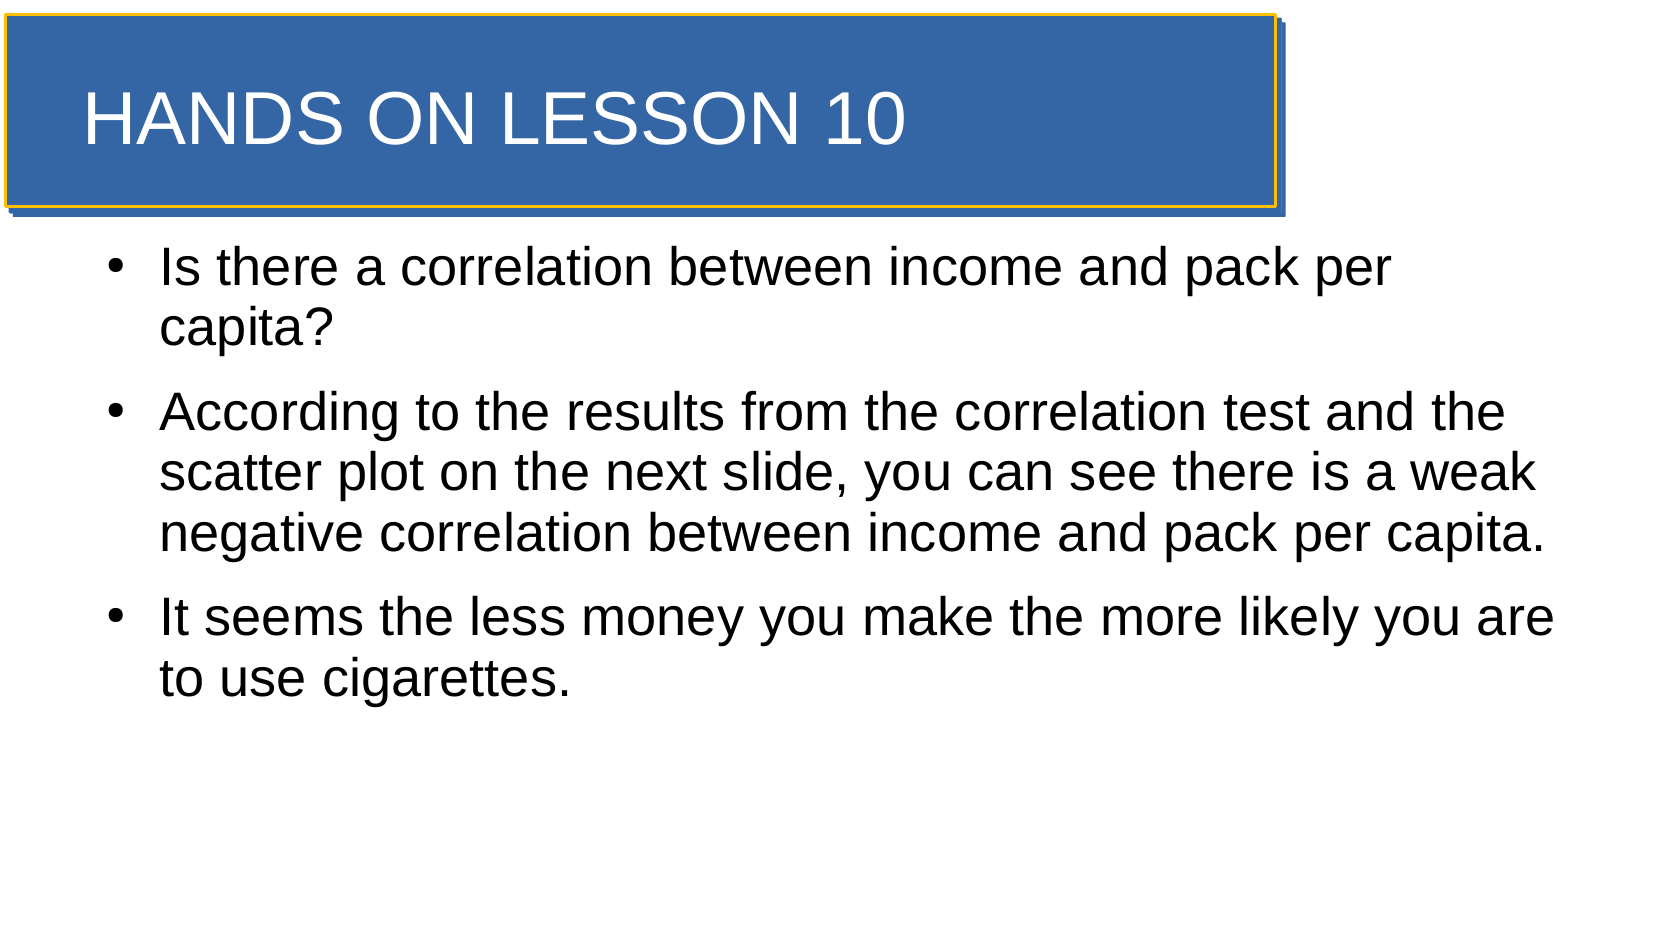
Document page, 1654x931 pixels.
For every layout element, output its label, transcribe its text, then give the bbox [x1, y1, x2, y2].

list Is there a correlation between income and pack per capita? According to the results from the correlation test and the scatter plot on the next slide, you can see there is a weak negative correlation between income and pack per capita. It seems the less money you make the more likely you are to use cigarettes. [88, 236, 1565, 798]
title HANDS ON LESSON 10 [82, 44, 1235, 192]
